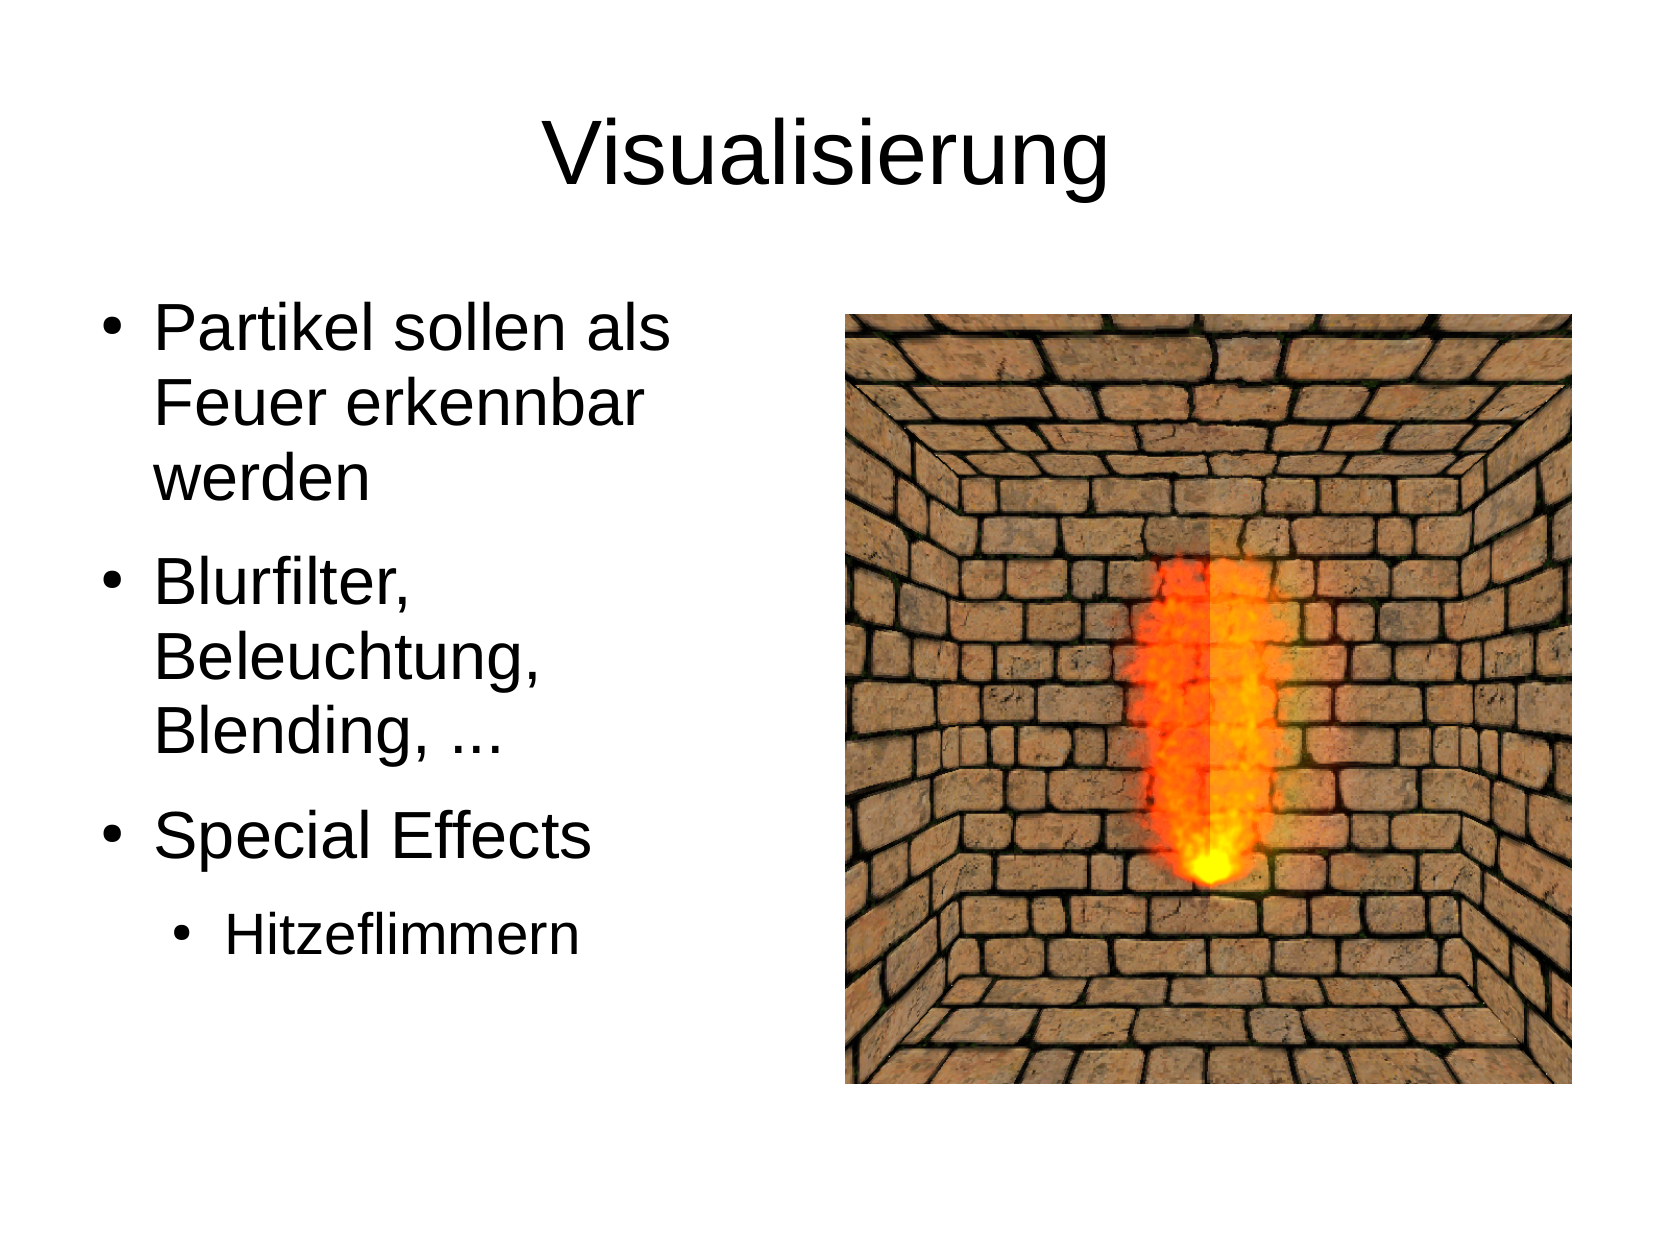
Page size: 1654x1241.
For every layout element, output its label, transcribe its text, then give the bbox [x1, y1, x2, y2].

title Visualisierung [82, 49, 1571, 257]
list Partikel sollen als Feuer erkennbar werden Blurfilter, Beleuchtung, Blending, ... Special Effects Hitzeflimmern [82, 290, 809, 1109]
picture [845, 314, 1572, 1084]
